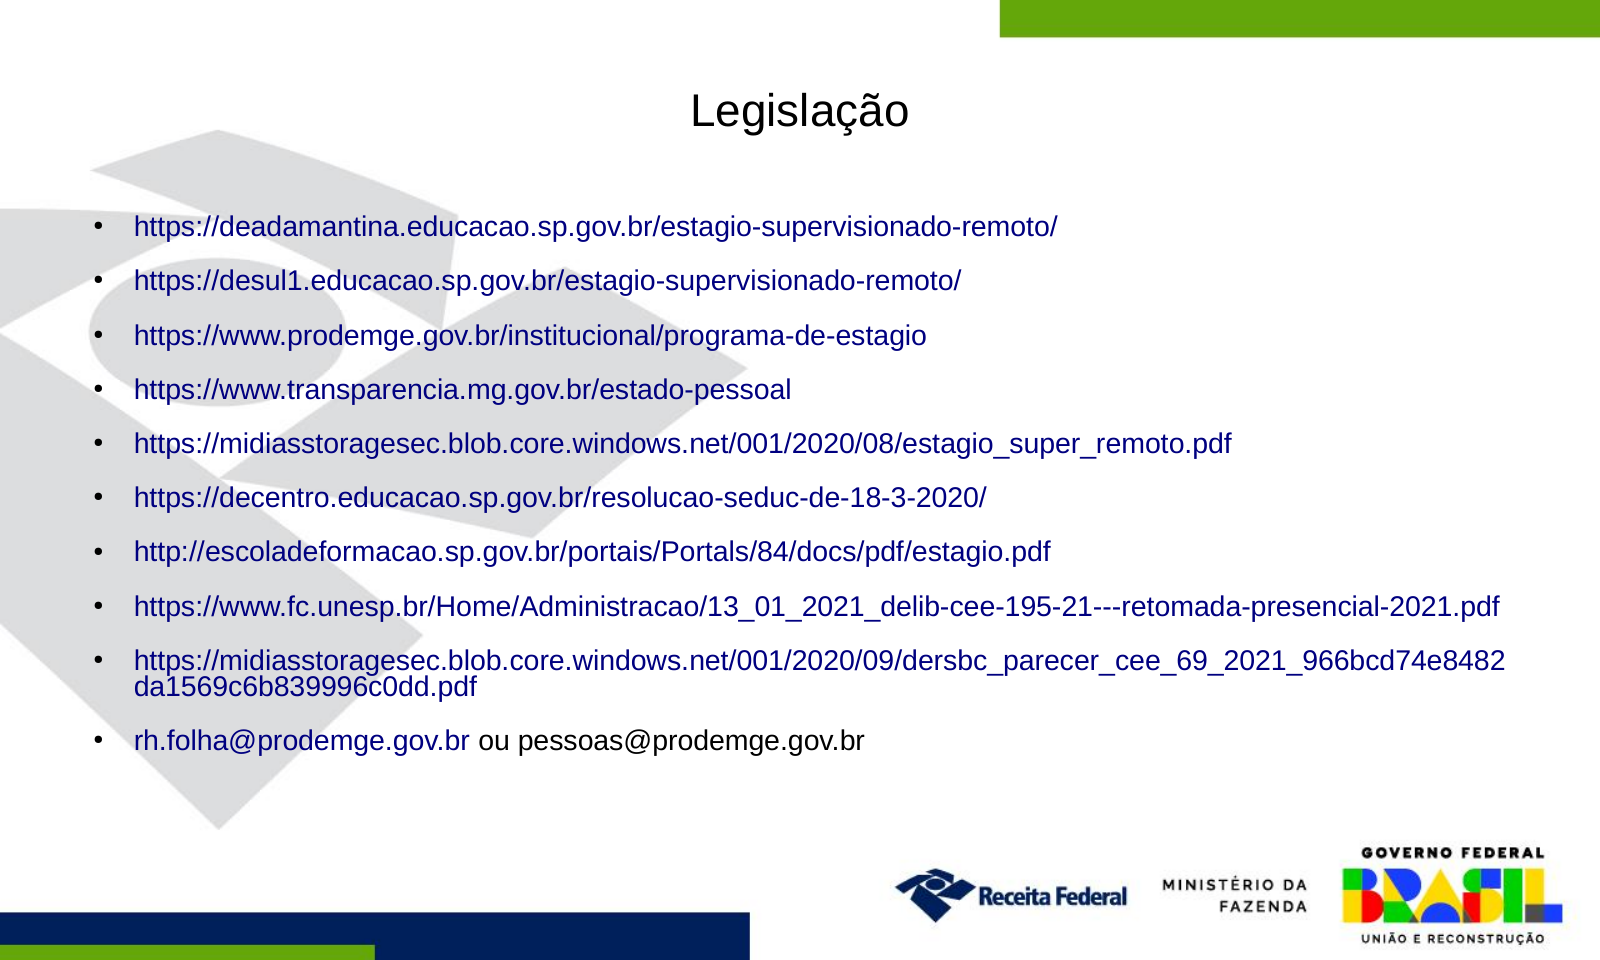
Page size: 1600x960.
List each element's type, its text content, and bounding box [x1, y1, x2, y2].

title Legislação [79, 35, 1520, 187]
picture [0, 0, 1600, 960]
list https://deadamantina.educacao.sp.gov.br/estagio-supervisionado-remoto/ https://desul1.educacao.sp.gov.br/estagio-supervisionado-remoto/ https://www.prodemge.gov.br/institucional/programa-de-estagio https://www.transparencia.mg.gov.br/estado-pessoal https://midiasstoragesec.blob.core.windows.net/001/2020/08/estagio_super_remoto.pdf https://decentro.educacao.sp.gov.br/resolucao-seduc-de-18-3-2020/ http://escoladeformacao.sp.gov.br/portais/Portals/84/docs/pdf/estagio.pdf https://www.fc.unesp.br/Home/Administracao/13_01_2021_delib-cee-195-21---retomada-presencial-2021.pdf https://midiasstoragesec.blob.core.windows.net/001/2020/09/dersbc_parecer_cee_69_2021_966bcd74e8482da1569c6b839996c0dd.pdf rh.folha@prodemge.gov.br ou pessoas@prodemge.gov.br [79, 210, 1520, 734]
